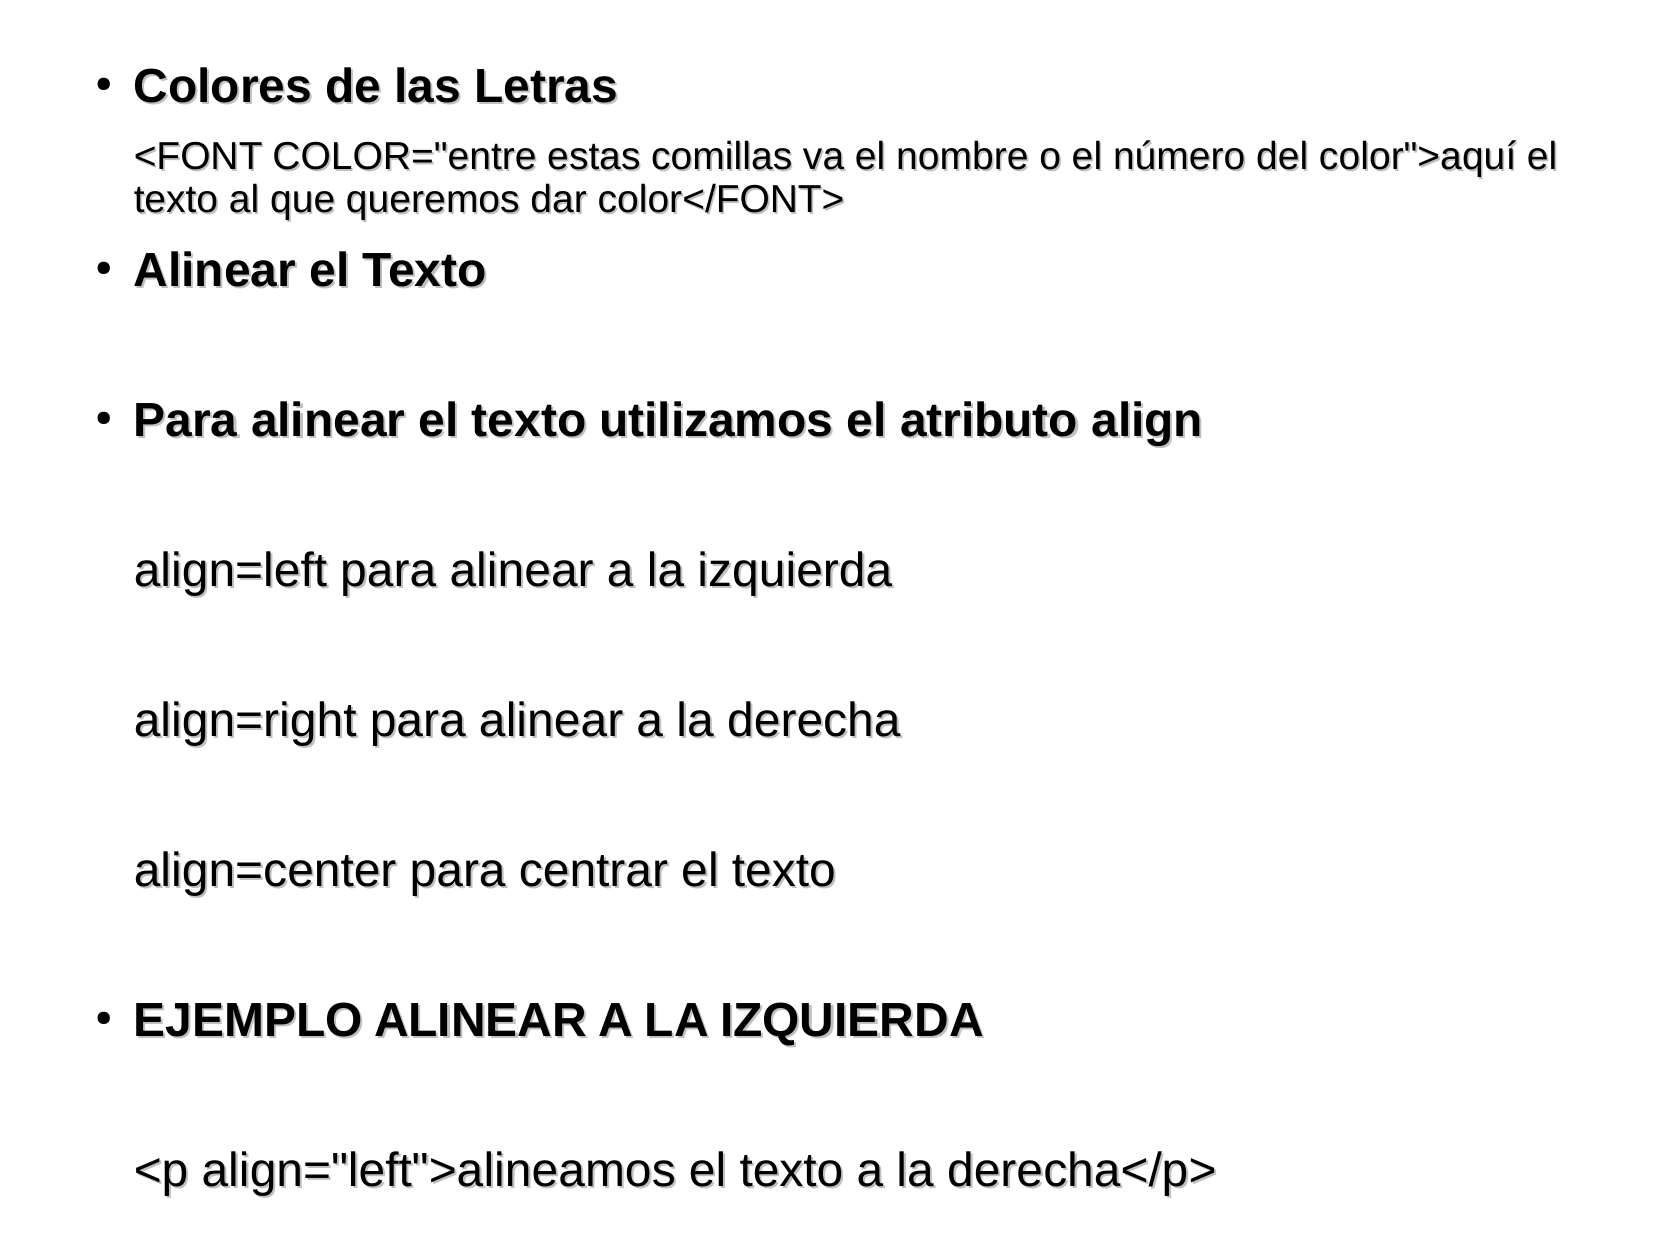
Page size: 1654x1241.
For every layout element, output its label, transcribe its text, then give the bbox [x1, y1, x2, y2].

list Colores de las Letras <FONT COLOR="entre estas comillas va el nombre o el número del color">aquí el texto al que queremos dar color</FONT> Alinear el Texto Para alinear el texto utilizamos el atributo align align=left para alinear a la izquierda align=right para alinear a la derecha align=center para centrar el texto EJEMPLO ALINEAR A LA IZQUIERDA <p align="left">alineamos el texto a la derecha</p> [82, 59, 1571, 1205]
